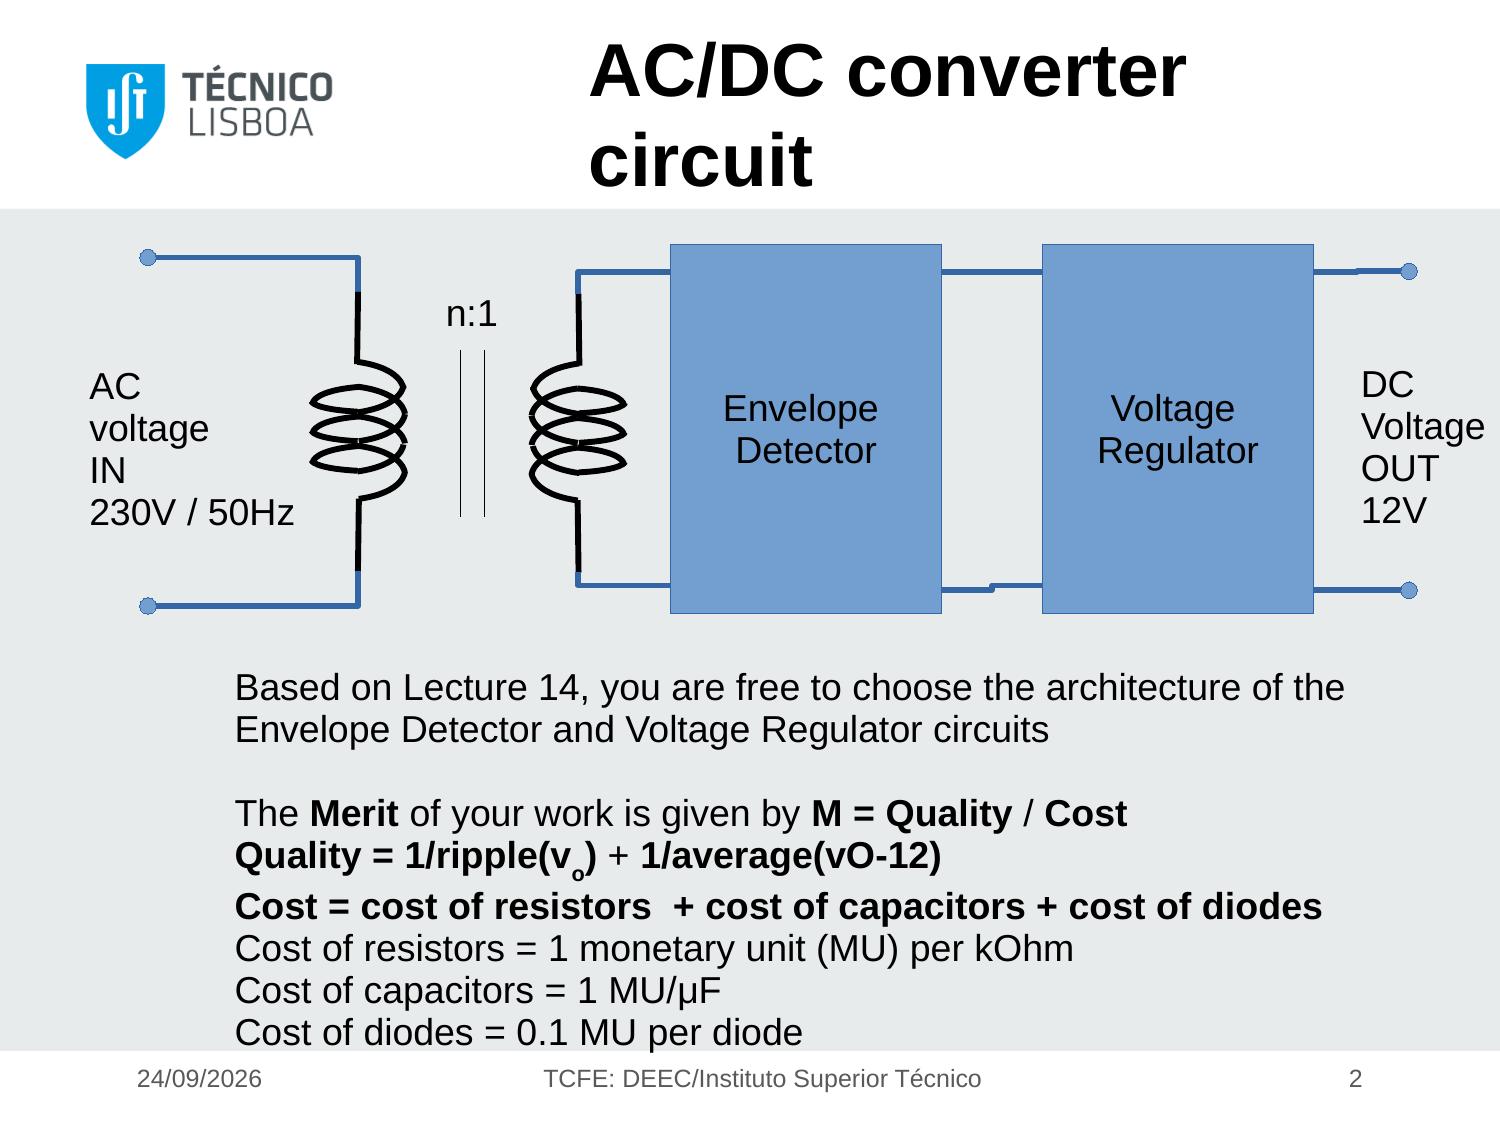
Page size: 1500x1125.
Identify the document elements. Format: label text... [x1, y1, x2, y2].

text_box n:1 [431, 285, 513, 343]
picture [0, 0, 1500, 1125]
text_box [139, 249, 157, 266]
text_box Voltage Regulator [1042, 244, 1314, 614]
text_box Envelope Detector [670, 244, 942, 614]
text_box Based on Lecture 14, you are free to choose the architecture of the Envelope Detector and Voltage Regulator circuits The Merit of your work is given by M = Quality / Cost Quality = 1/ripple(vo) + 1/average(vO-12) Cost = cost of resistors + cost of capacitors + cost of diodes Cost of resistors = 1 monetary unit (MU) per kOhm Cost of capacitors = 1 MU/μF Cost of diodes = 0.1 MU per diode [219, 659, 1372, 1062]
text_box [1401, 263, 1418, 280]
title AC/DC converter circuit [573, 40, 1409, 183]
text_box [1401, 581, 1418, 599]
text_box AC voltage IN 230V / 50Hz [74, 358, 311, 542]
text_box [139, 597, 157, 615]
text_box DC Voltage OUT 12V [1346, 356, 1500, 539]
